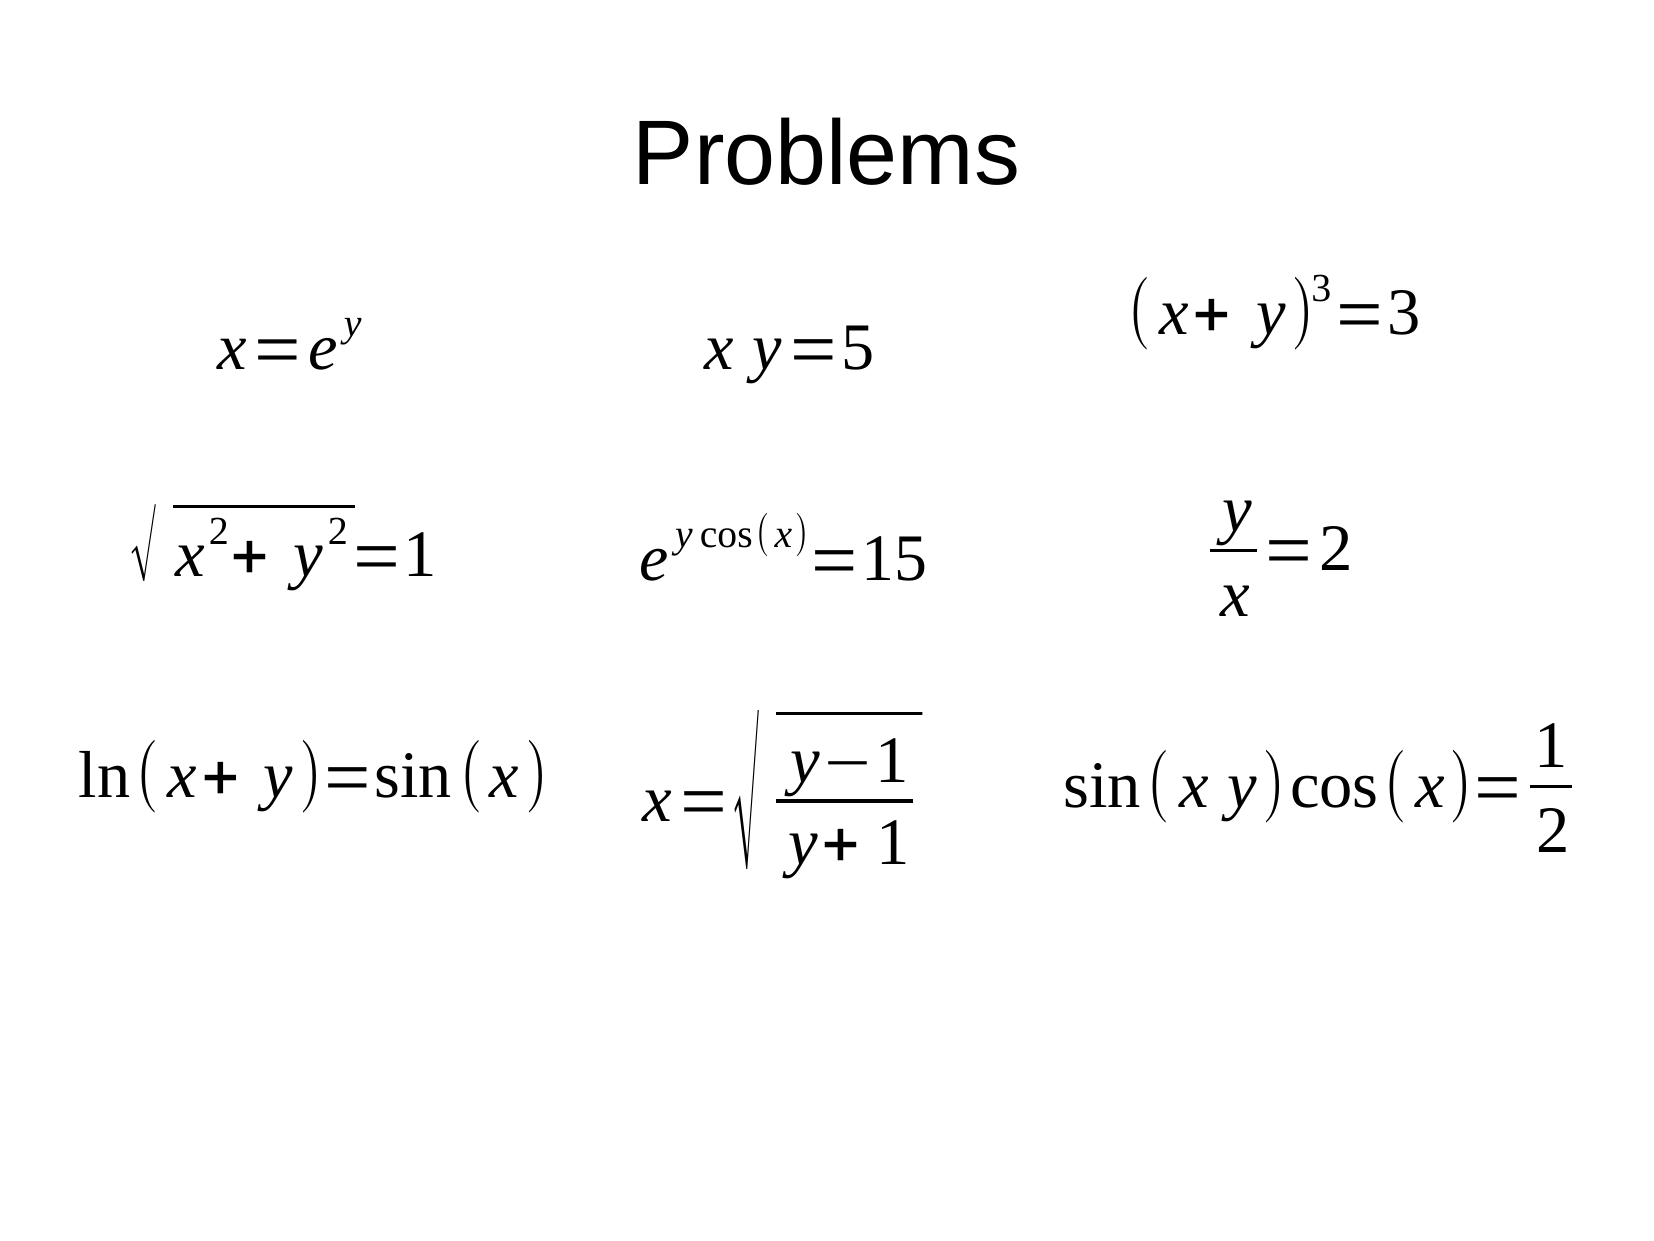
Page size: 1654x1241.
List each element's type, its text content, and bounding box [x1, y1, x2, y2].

chart [693, 310, 880, 384]
chart [631, 708, 923, 881]
chart [70, 738, 554, 814]
chart [1057, 708, 1582, 867]
chart [122, 501, 443, 593]
chart [1122, 265, 1428, 351]
title Problems [82, 49, 1571, 257]
chart [206, 301, 370, 384]
chart [1200, 472, 1359, 630]
chart [631, 511, 934, 596]
